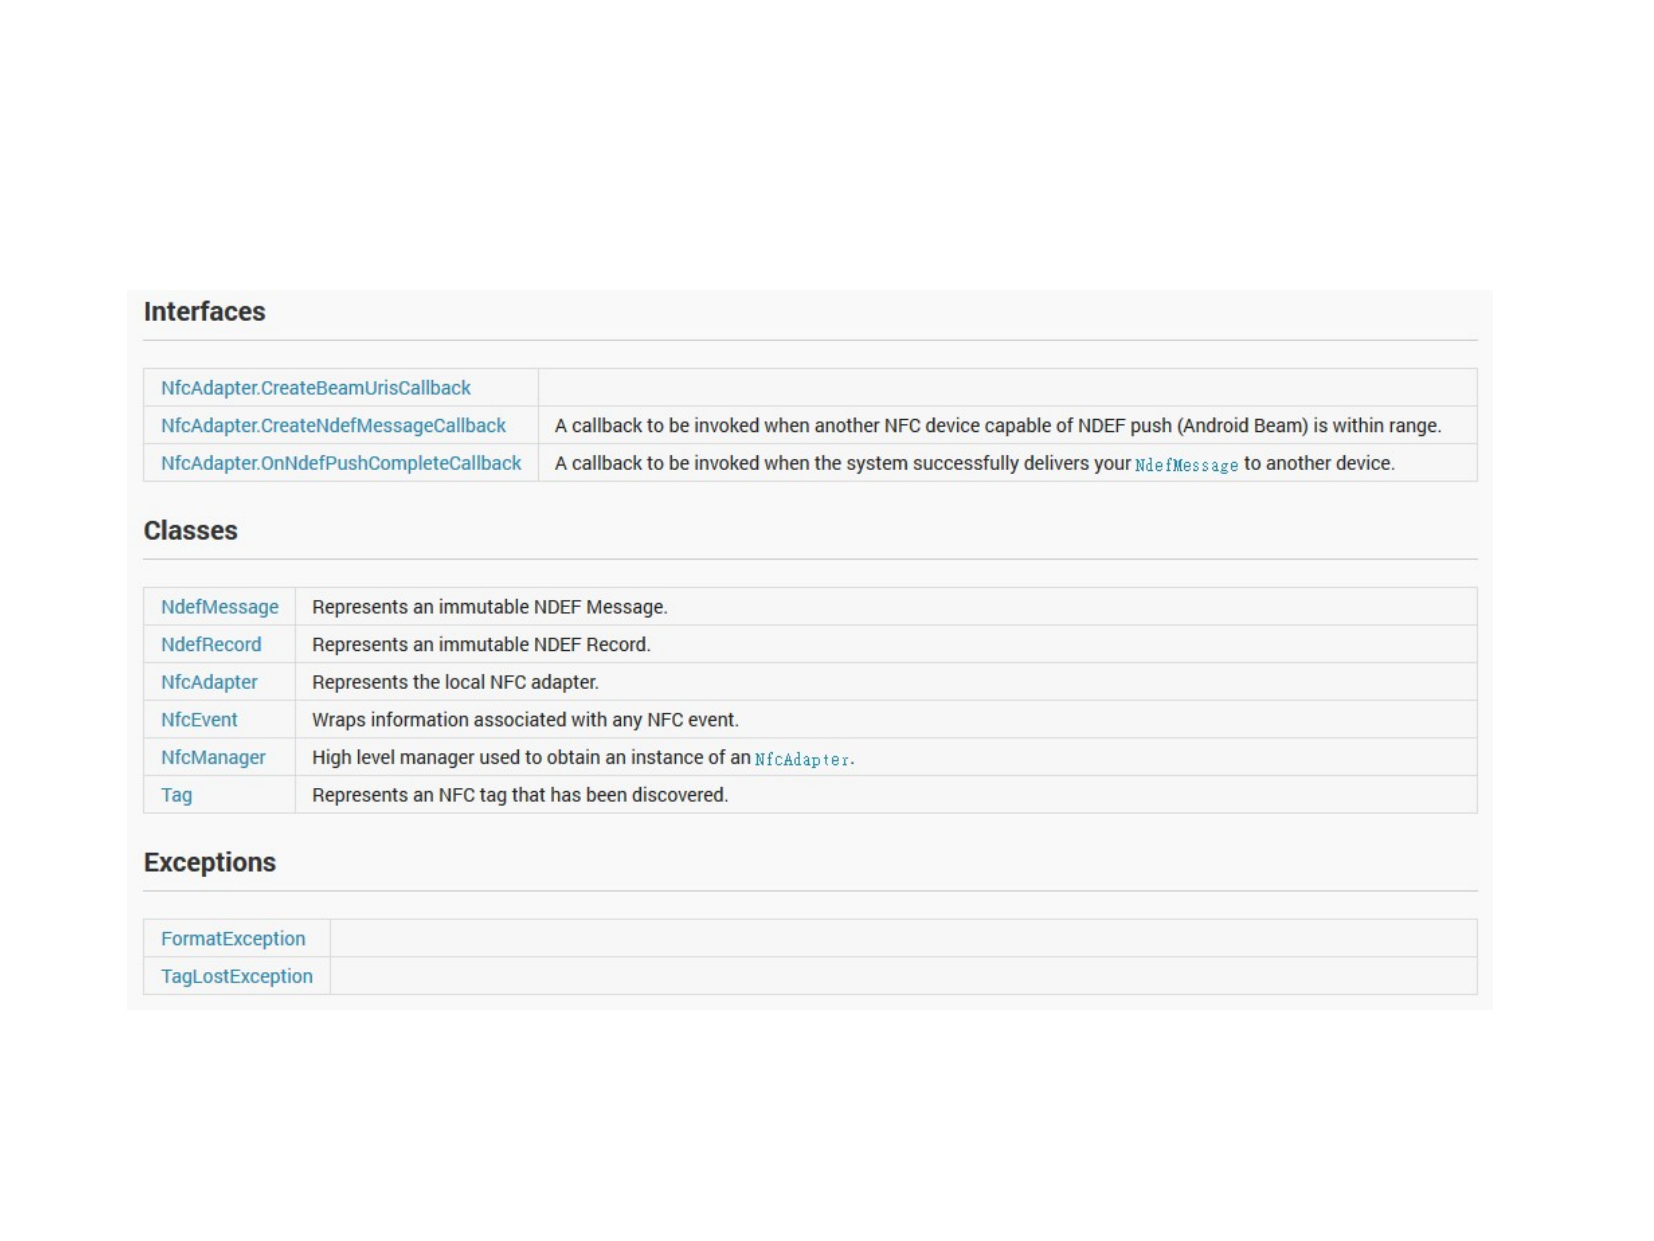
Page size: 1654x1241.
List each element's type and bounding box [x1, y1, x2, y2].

picture [127, 290, 1493, 1010]
